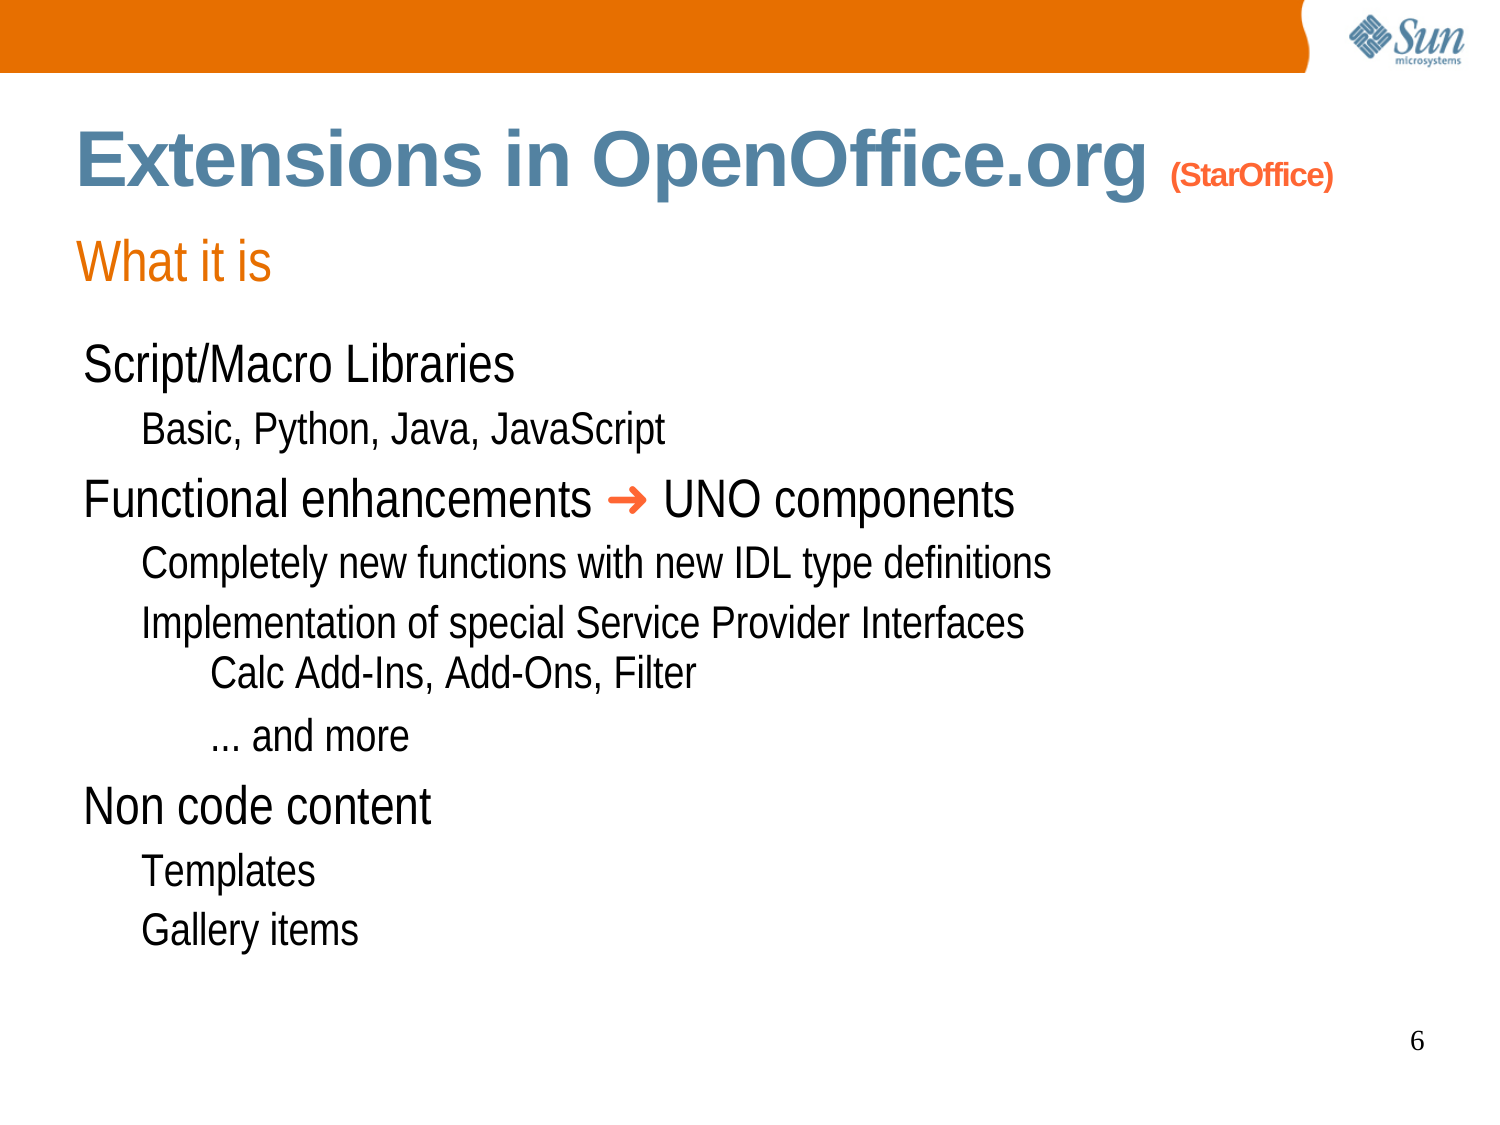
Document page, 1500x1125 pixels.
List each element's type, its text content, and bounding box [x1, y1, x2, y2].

text_box What it is [76, 236, 1345, 305]
title Extensions in OpenOffice.org (StarOffice) [75, 123, 1437, 227]
list Script/Macro Libraries Basic, Python, Java, JavaScript Functional enhancements ➜ UNO components Completely new functions with new IDL type definitions Implementation of special Service Provider Interfaces Calc Add-Ins, Add-Ons, Filter ... and more Non code content Templates Gallery items [64, 340, 1401, 1084]
picture [0, 0, 1500, 73]
